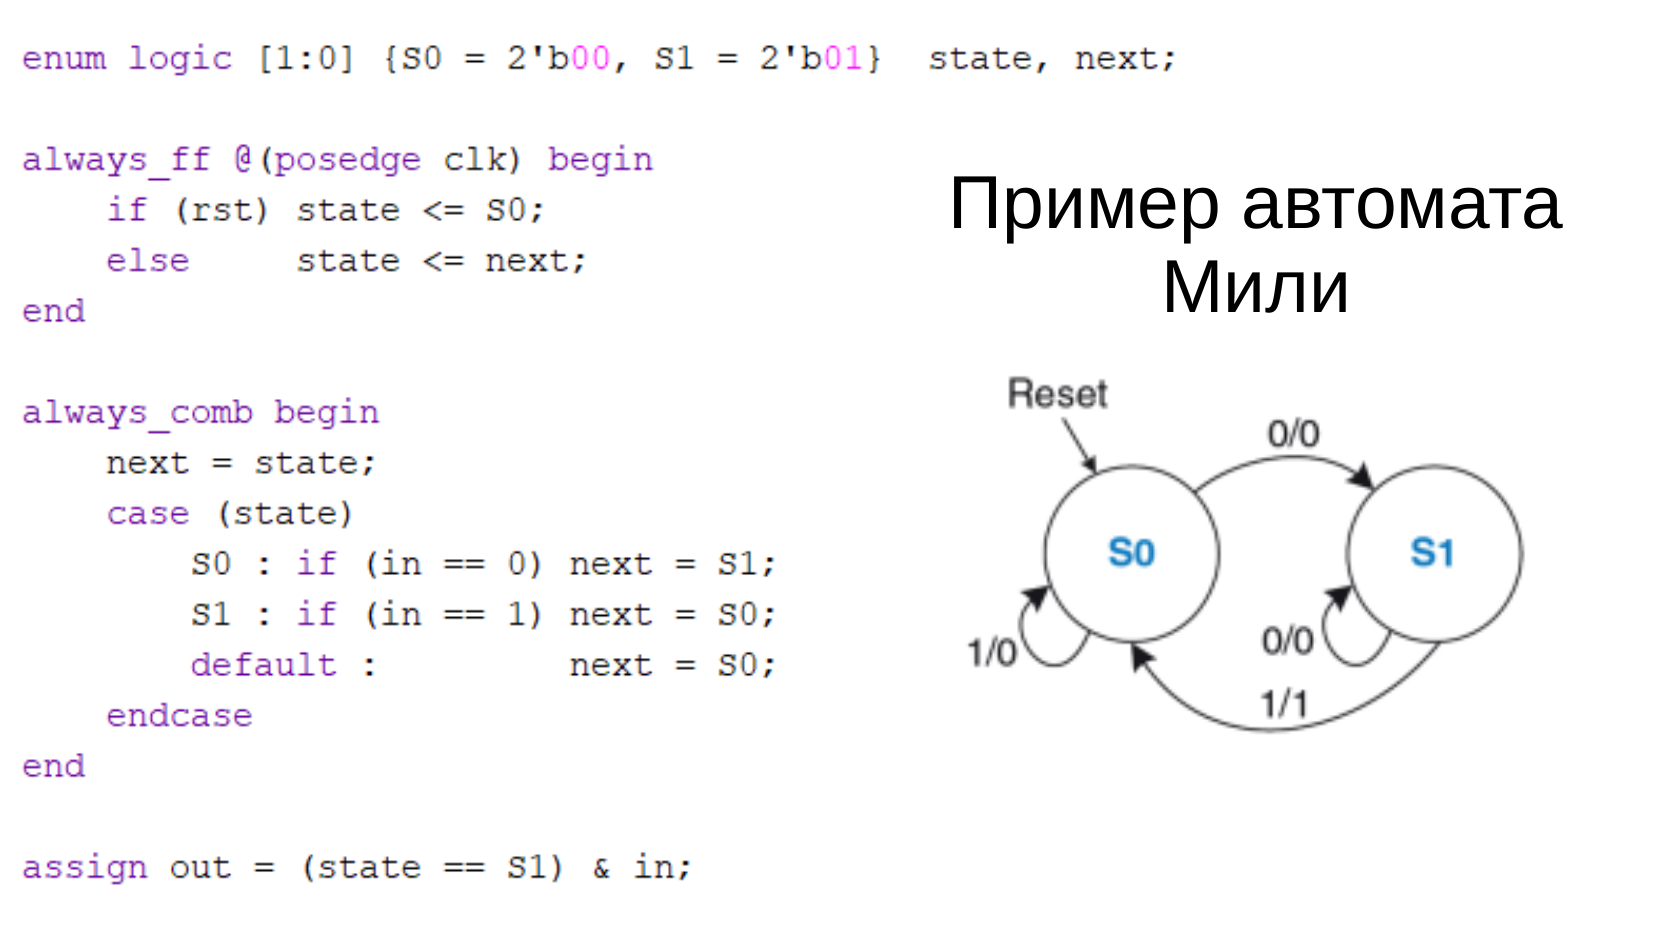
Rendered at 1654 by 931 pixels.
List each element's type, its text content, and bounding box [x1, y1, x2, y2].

title Пример автомата Мили [907, 160, 1606, 329]
picture [12, 42, 1554, 892]
